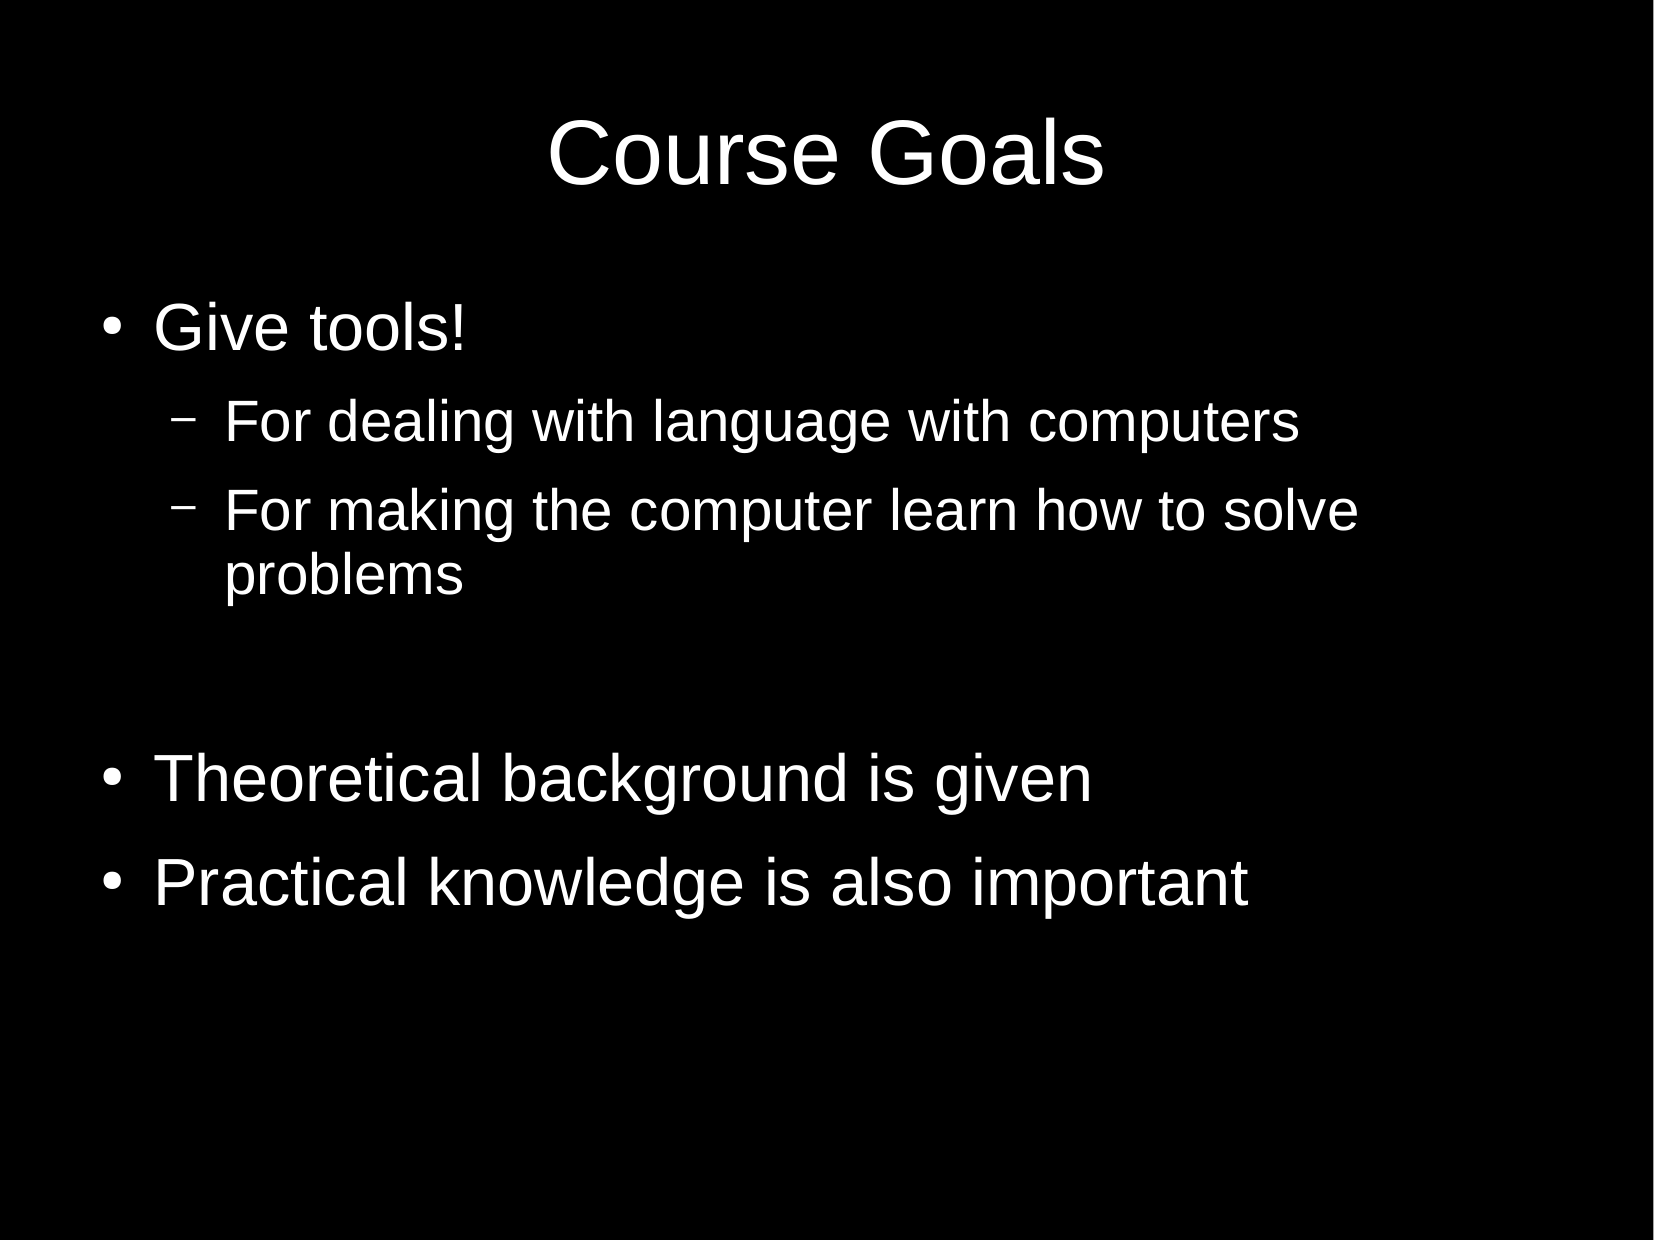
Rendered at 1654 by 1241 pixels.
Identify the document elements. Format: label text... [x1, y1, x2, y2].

list Give tools! For dealing with language with computers For making the computer learn how to solve problems Theoretical background is given Practical knowledge is also important [82, 290, 1571, 1010]
title Course Goals [82, 49, 1571, 257]
